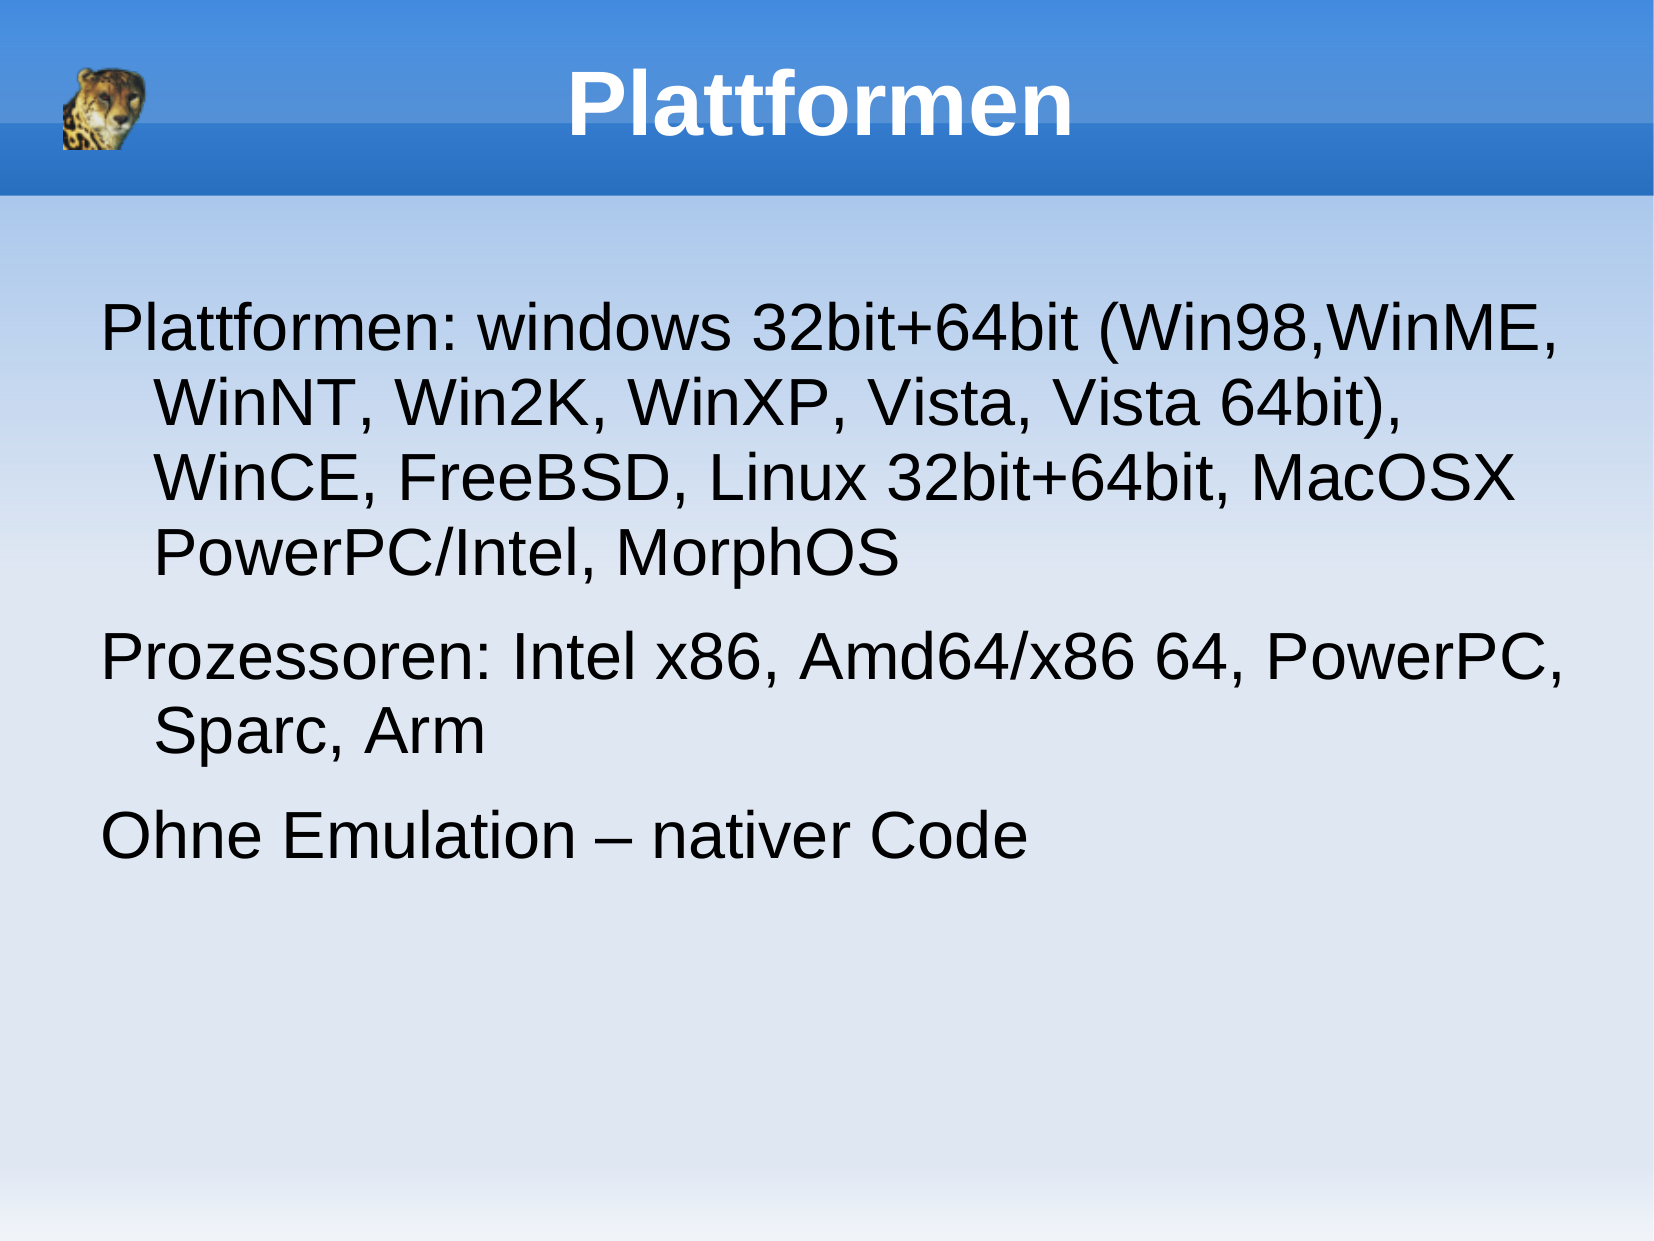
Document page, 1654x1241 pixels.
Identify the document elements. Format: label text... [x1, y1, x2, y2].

list Plattformen: windows 32bit+64bit (Win98,WinME, WinNT, Win2K, WinXP, Vista, Vista 64bit), WinCE, FreeBSD, Linux 32bit+64bit, MacOSX PowerPC/Intel, MorphOS Prozessoren: Intel x86, Amd64/x86 64, PowerPC, Sparc, Arm Ohne Emulation – nativer Code [82, 290, 1571, 1094]
picture [0, 0, 1654, 1241]
title Plattformen [76, 7, 1565, 200]
